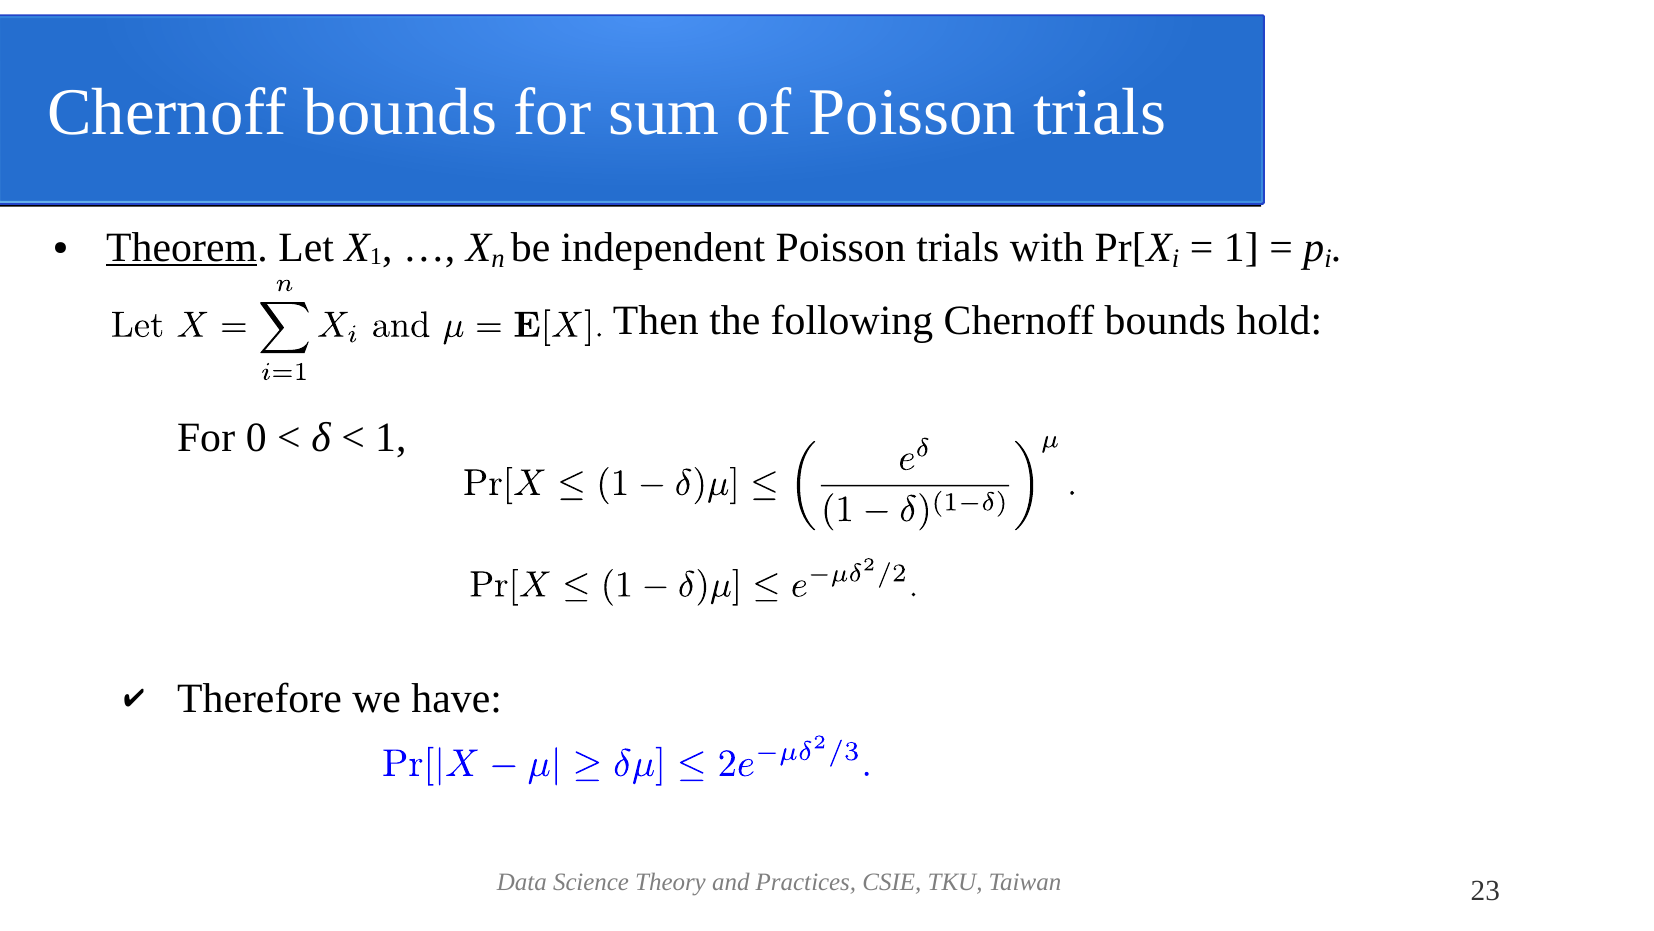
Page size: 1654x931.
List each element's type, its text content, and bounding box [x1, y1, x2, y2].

picture [467, 556, 917, 607]
list Theorem. Let X1, …, Xn be independent Poisson trials with Pr[Xi = 1] = pi. Then the following Chernoff bounds hold: For 0 < δ < 1, Therefore we have: [35, 224, 1524, 764]
picture [380, 733, 871, 788]
picture [462, 435, 1075, 531]
title Chernoff bounds for sum of Poisson trials [47, 35, 1199, 189]
picture [111, 279, 602, 381]
